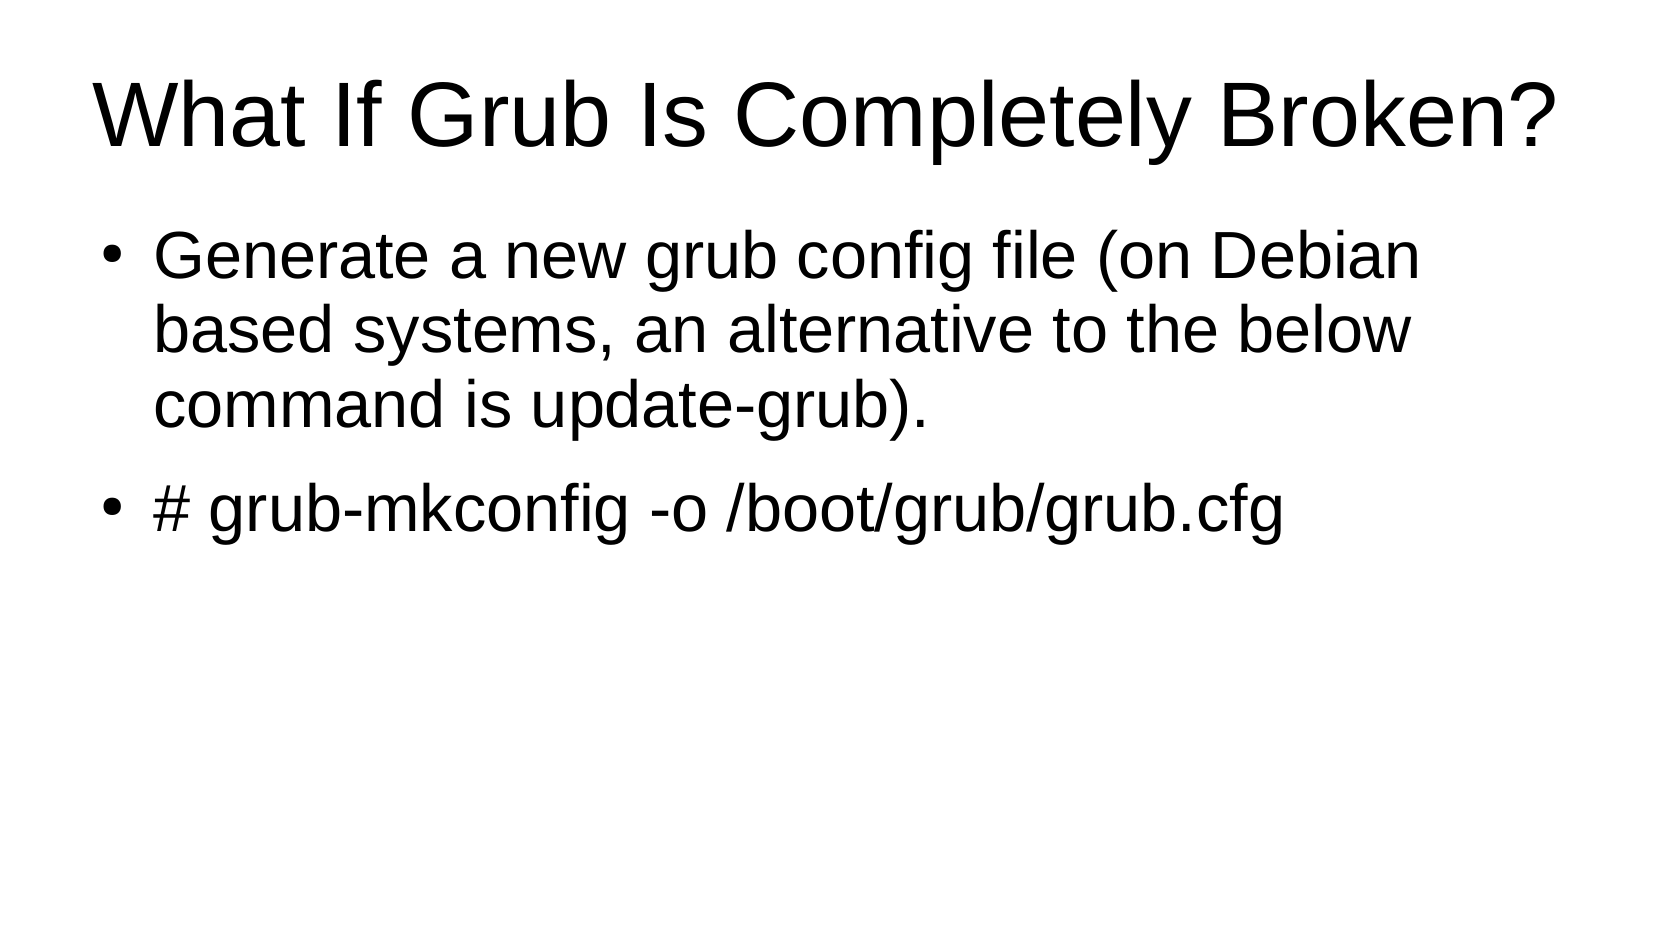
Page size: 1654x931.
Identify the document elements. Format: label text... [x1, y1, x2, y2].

list Generate a new grub config file (on Debian based systems, an alternative to the below command is update-grub). # grub-mkconfig -o /boot/grub/grub.cfg [82, 217, 1571, 758]
title What If Grub Is Completely Broken? [82, 37, 1571, 193]
